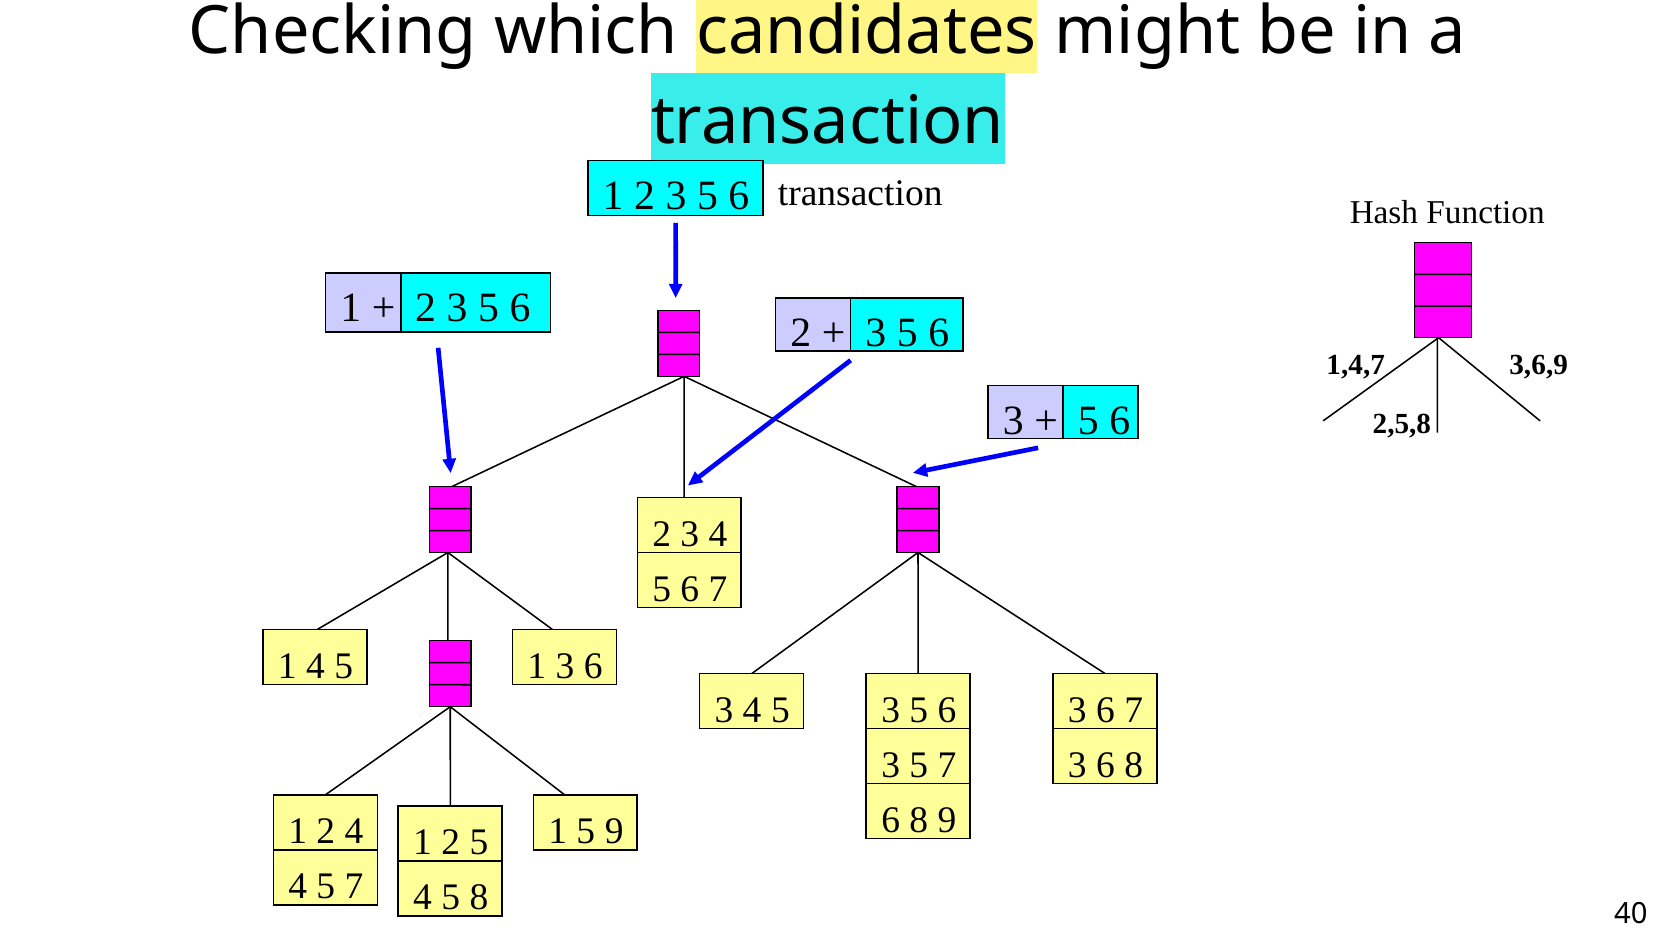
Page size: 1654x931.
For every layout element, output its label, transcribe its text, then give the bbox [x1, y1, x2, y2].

text_box [1414, 307, 1472, 338]
text_box [897, 510, 939, 529]
text_box 1 + [325, 272, 400, 338]
text_box [273, 794, 378, 798]
text_box 3 4 5 [699, 677, 805, 738]
text_box [263, 629, 367, 633]
text_box [429, 510, 471, 529]
text_box 3 5 6 [866, 677, 972, 732]
text_box 1 2 4 [273, 798, 379, 853]
text_box 2 3 4 [637, 501, 743, 556]
text_box [658, 310, 700, 331]
title Checking which candidates might be in a transaction [8, 16, 1648, 129]
text_box 3,6,9 [1494, 337, 1584, 388]
text_box [866, 673, 970, 677]
text_box [658, 334, 700, 353]
text_box 2 3 5 6 [400, 272, 546, 338]
text_box [897, 532, 939, 553]
text_box 1 4 5 [263, 633, 369, 694]
text_box [1414, 242, 1472, 273]
text_box [273, 849, 378, 853]
text_box [398, 805, 503, 809]
text_box [866, 783, 970, 787]
text_box [658, 356, 700, 377]
text_box transaction [763, 160, 958, 221]
text_box 1 2 5 [398, 809, 504, 864]
text_box [866, 728, 970, 732]
text_box [512, 629, 617, 633]
text_box 4 5 7 [273, 853, 379, 914]
text_box [429, 486, 471, 507]
text_box 1 3 6 [512, 633, 618, 694]
text_box 2,5,8 [1357, 397, 1447, 448]
text_box 1,4,7 [1311, 337, 1401, 388]
text_box 5 6 7 [637, 556, 743, 617]
text_box 3 6 8 [1053, 732, 1159, 793]
text_box [429, 686, 471, 707]
text_box Hash Function [1334, 183, 1561, 238]
text_box [1053, 728, 1158, 732]
text_box 3 + [988, 385, 1073, 451]
text_box [429, 664, 471, 683]
text_box 3 6 7 [1053, 677, 1159, 732]
text_box 3 5 7 [866, 732, 972, 787]
text_box 1,4,7 [1372, 367, 1401, 388]
text_box 1 5 9 [533, 798, 639, 859]
text_box 3 5 6 [861, 297, 965, 363]
text_box 4 5 8 [398, 864, 504, 925]
text_box [546, 272, 551, 332]
text_box [699, 673, 804, 677]
text_box [429, 532, 471, 553]
text_box [398, 860, 503, 864]
text_box [637, 497, 742, 501]
text_box [1414, 276, 1472, 305]
text_box [533, 794, 638, 798]
text_box 5 6 [1073, 385, 1146, 451]
text_box [429, 640, 471, 661]
text_box [637, 552, 742, 556]
text_box 6 8 9 [866, 787, 972, 848]
text_box [897, 486, 939, 507]
text_box 2 + [775, 297, 861, 363]
text_box 1 2 3 5 6 [587, 160, 765, 226]
text_box [1053, 673, 1158, 677]
